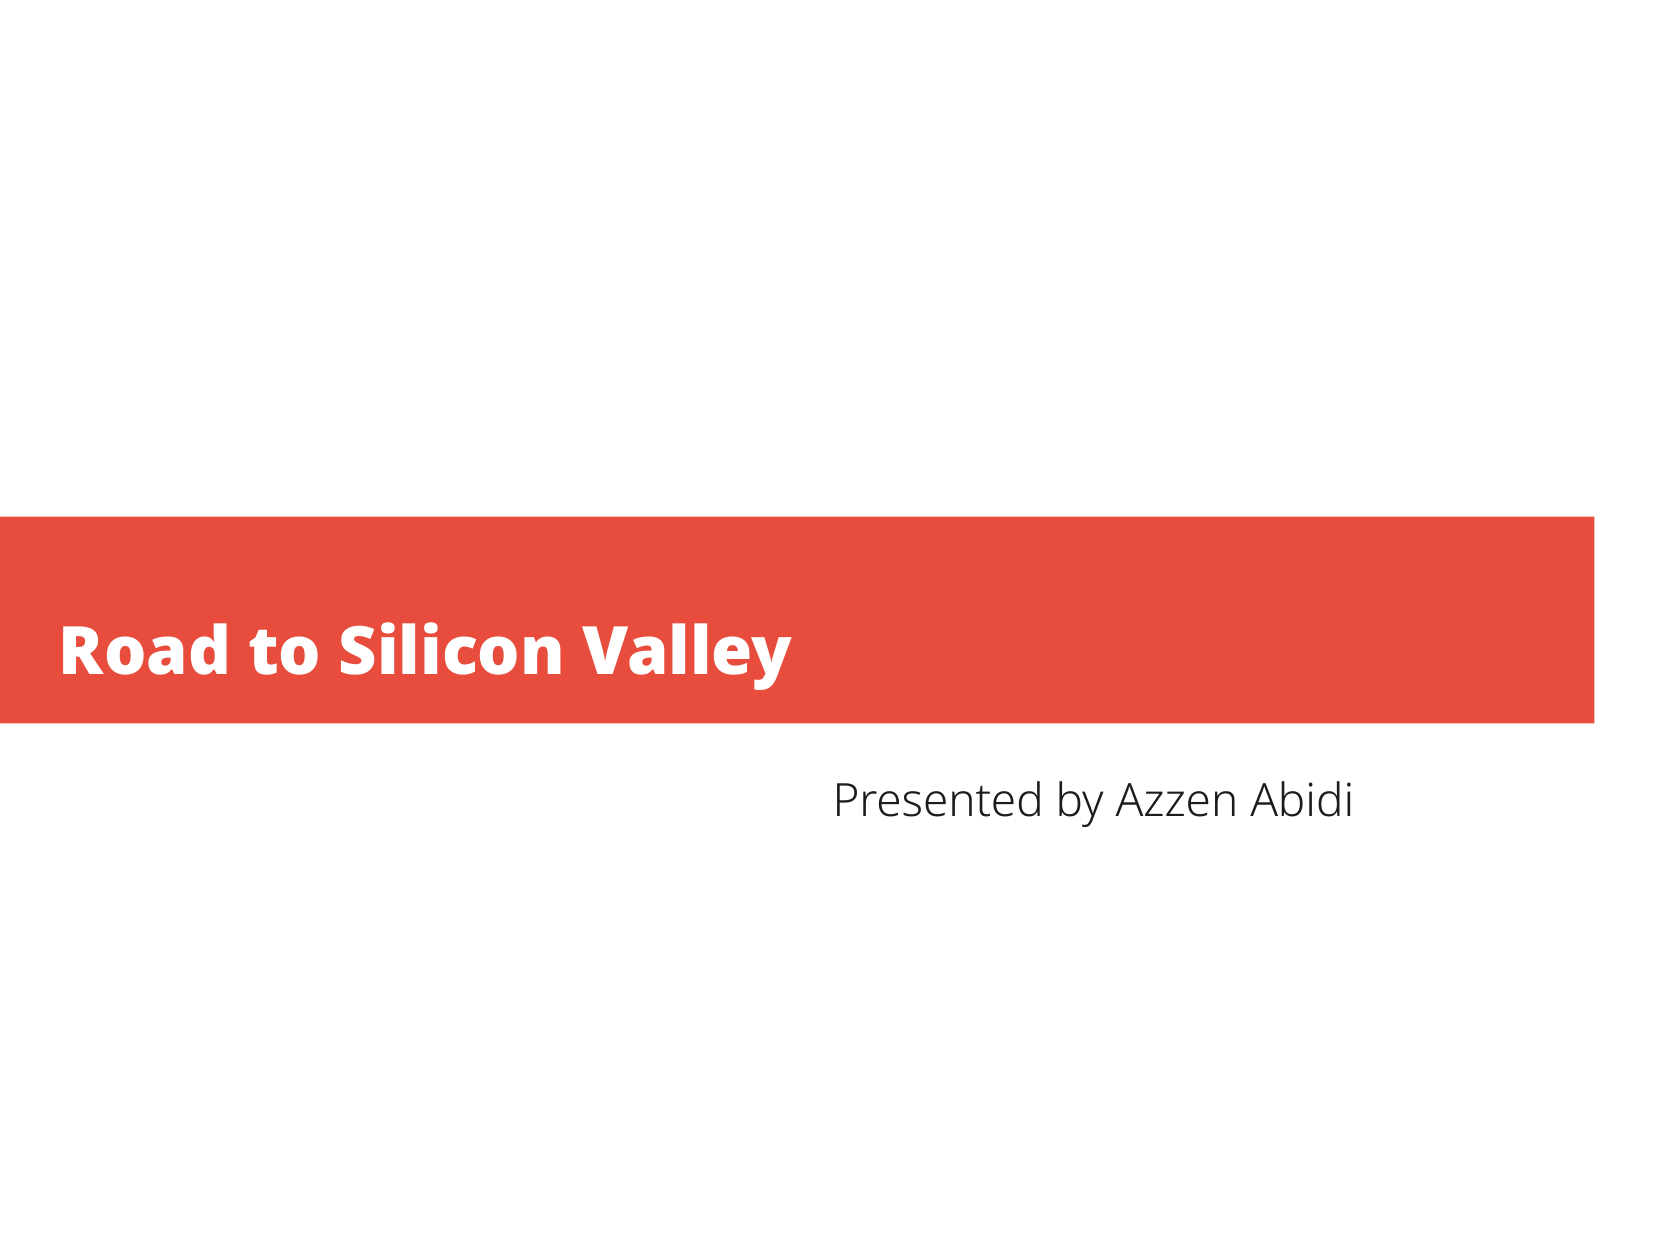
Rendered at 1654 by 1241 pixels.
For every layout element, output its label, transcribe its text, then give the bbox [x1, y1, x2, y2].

subtitle Presented by Azzen Abidi [88, 767, 1595, 1182]
title Road to Silicon Valley [59, 546, 1595, 694]
